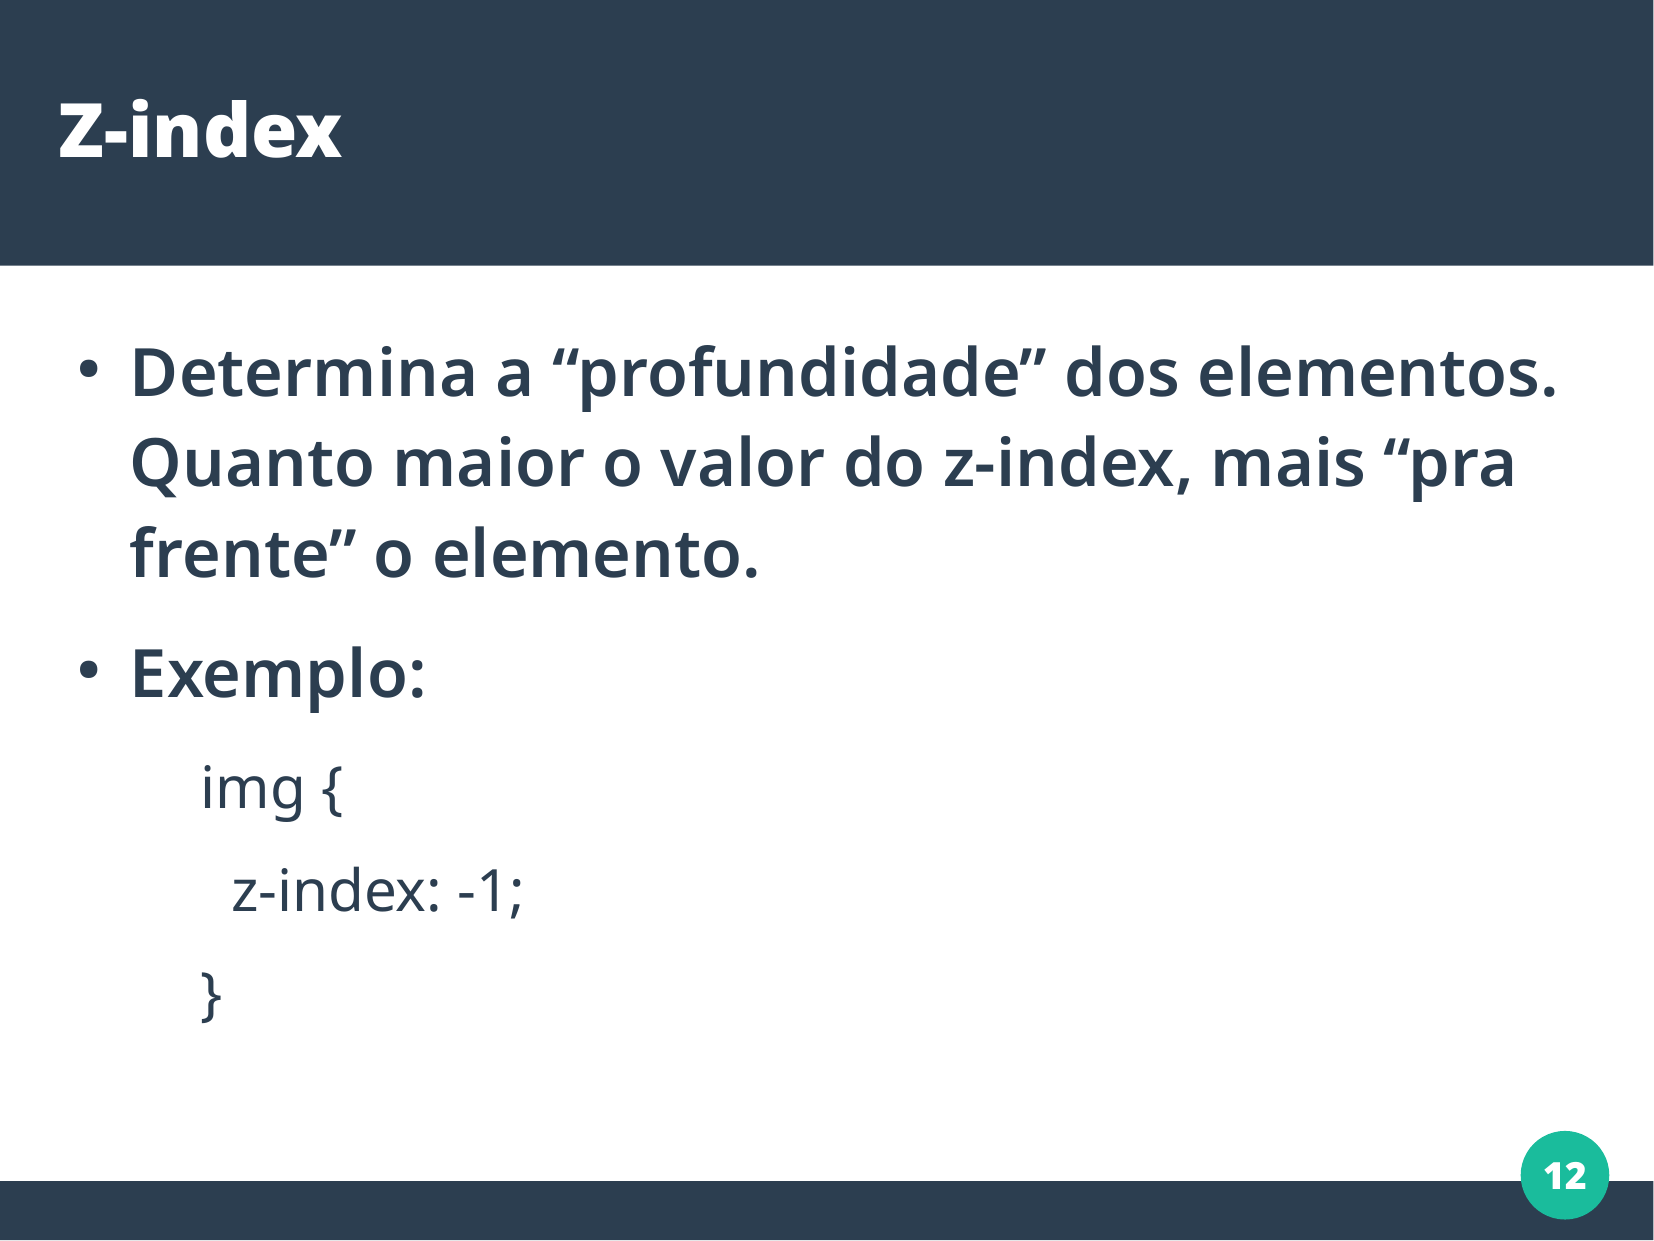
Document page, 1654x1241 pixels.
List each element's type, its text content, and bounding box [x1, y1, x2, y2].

title Z-index [59, 49, 1595, 207]
list Determina a “profundidade” dos elementos. Quanto maior o valor do z-index, mais “pra frente” o elemento. Exemplo: img { z-index: -1; } [59, 324, 1595, 1152]
